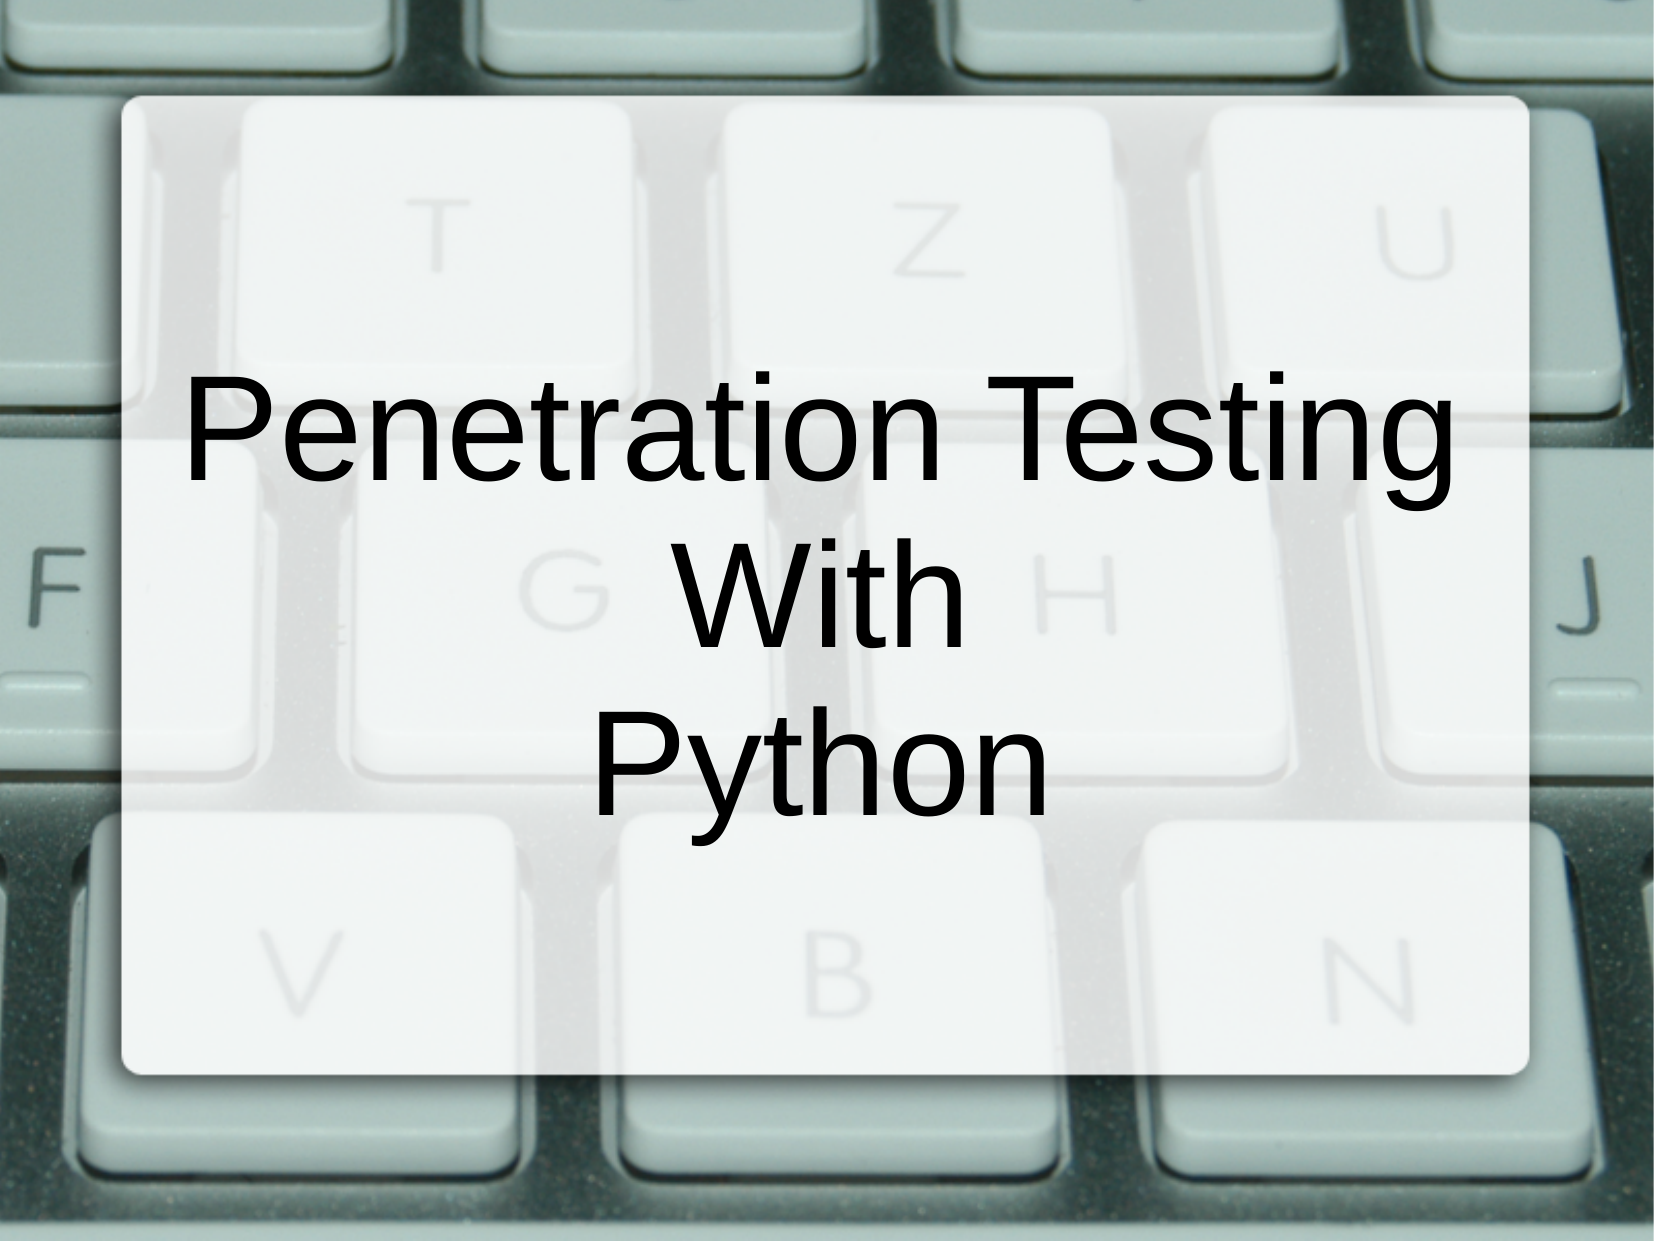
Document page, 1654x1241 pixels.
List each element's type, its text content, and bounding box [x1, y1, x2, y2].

picture [0, 0, 1654, 1241]
subtitle Penetration Testing With Python [135, 117, 1506, 1074]
